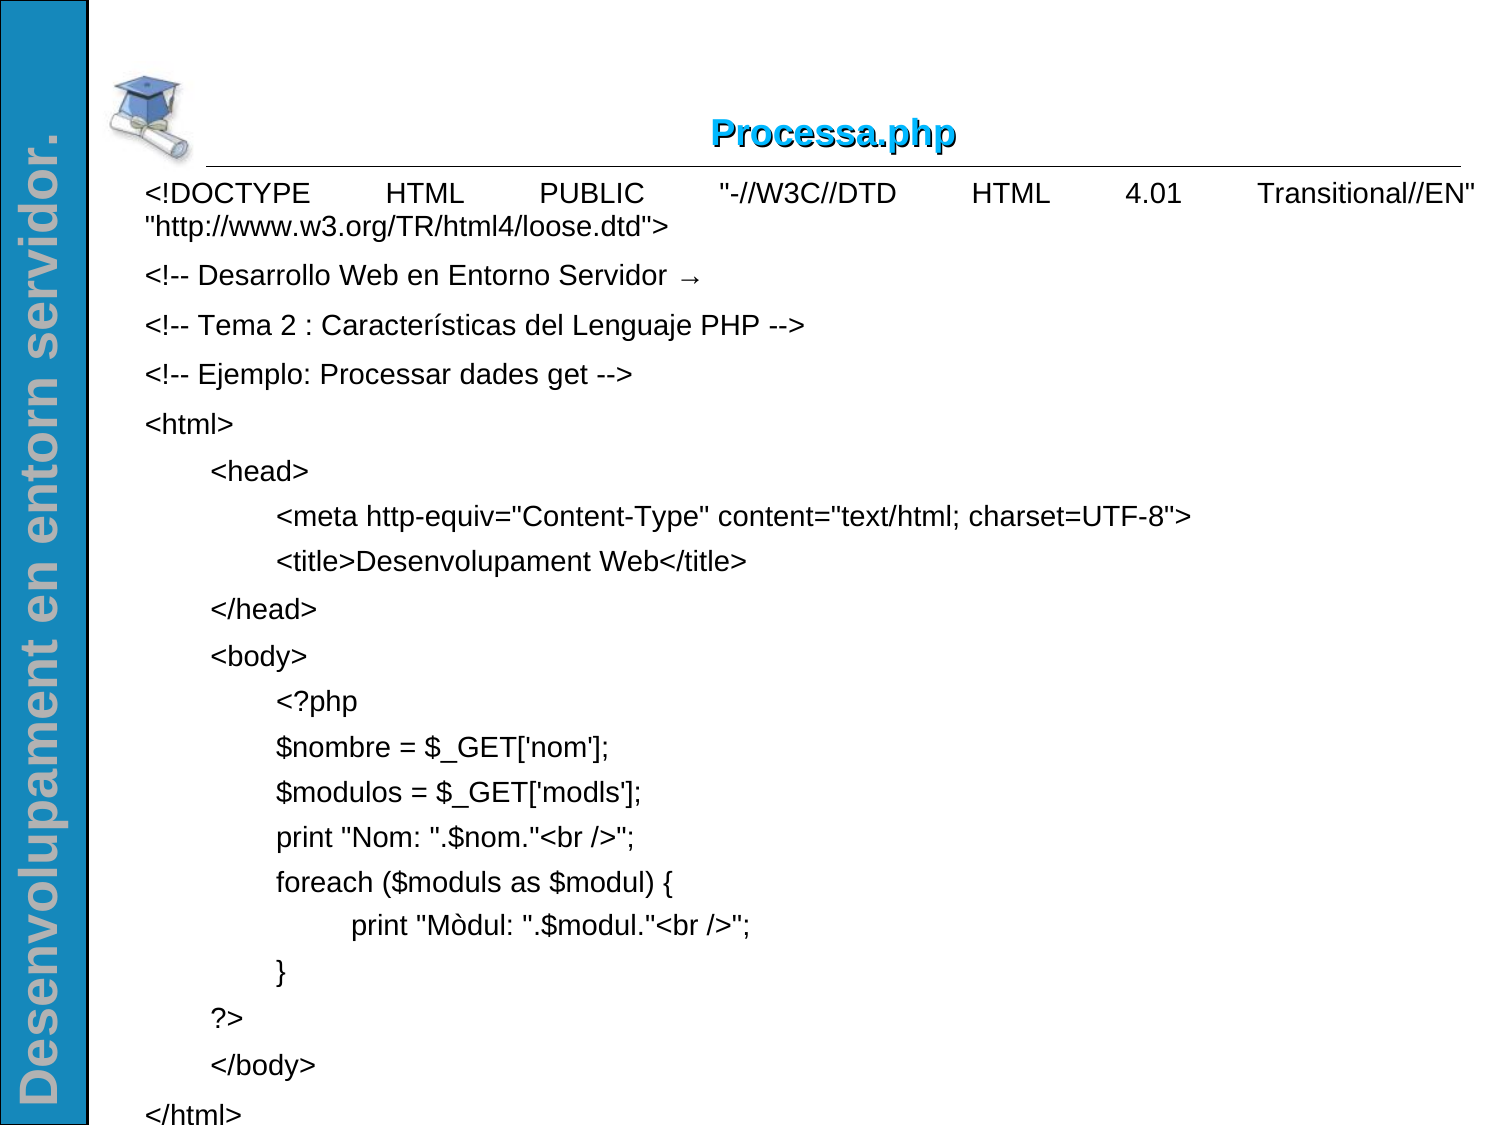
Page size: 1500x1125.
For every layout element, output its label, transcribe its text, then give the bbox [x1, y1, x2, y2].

picture [93, 61, 206, 174]
title Processa.php [206, 88, 1447, 177]
list <!DOCTYPE HTML PUBLIC "-//W3C//DTD HTML 4.01 Transitional//EN" "http://www.w3.org/TR/html4/loose.dtd"> <!-- Desarrollo Web en Entorno Servidor → <!-- Tema 2 : Características del Lenguaje PHP --> <!-- Ejemplo: Processar dades get --> <html> <head> <meta http-equiv="Content-Type" content="text/html; charset=UTF-8"> <title>Desenvolupament Web</title> </head> <body> <?php $nombre = $_GET['nom']; $modulos = $_GET['modls']; print "Nom: ".$nom."<br />"; foreach ($moduls as $modul) { print "Mòdul: ".$modul."<br />"; } ?> </body> </html> [88, 177, 1477, 1125]
